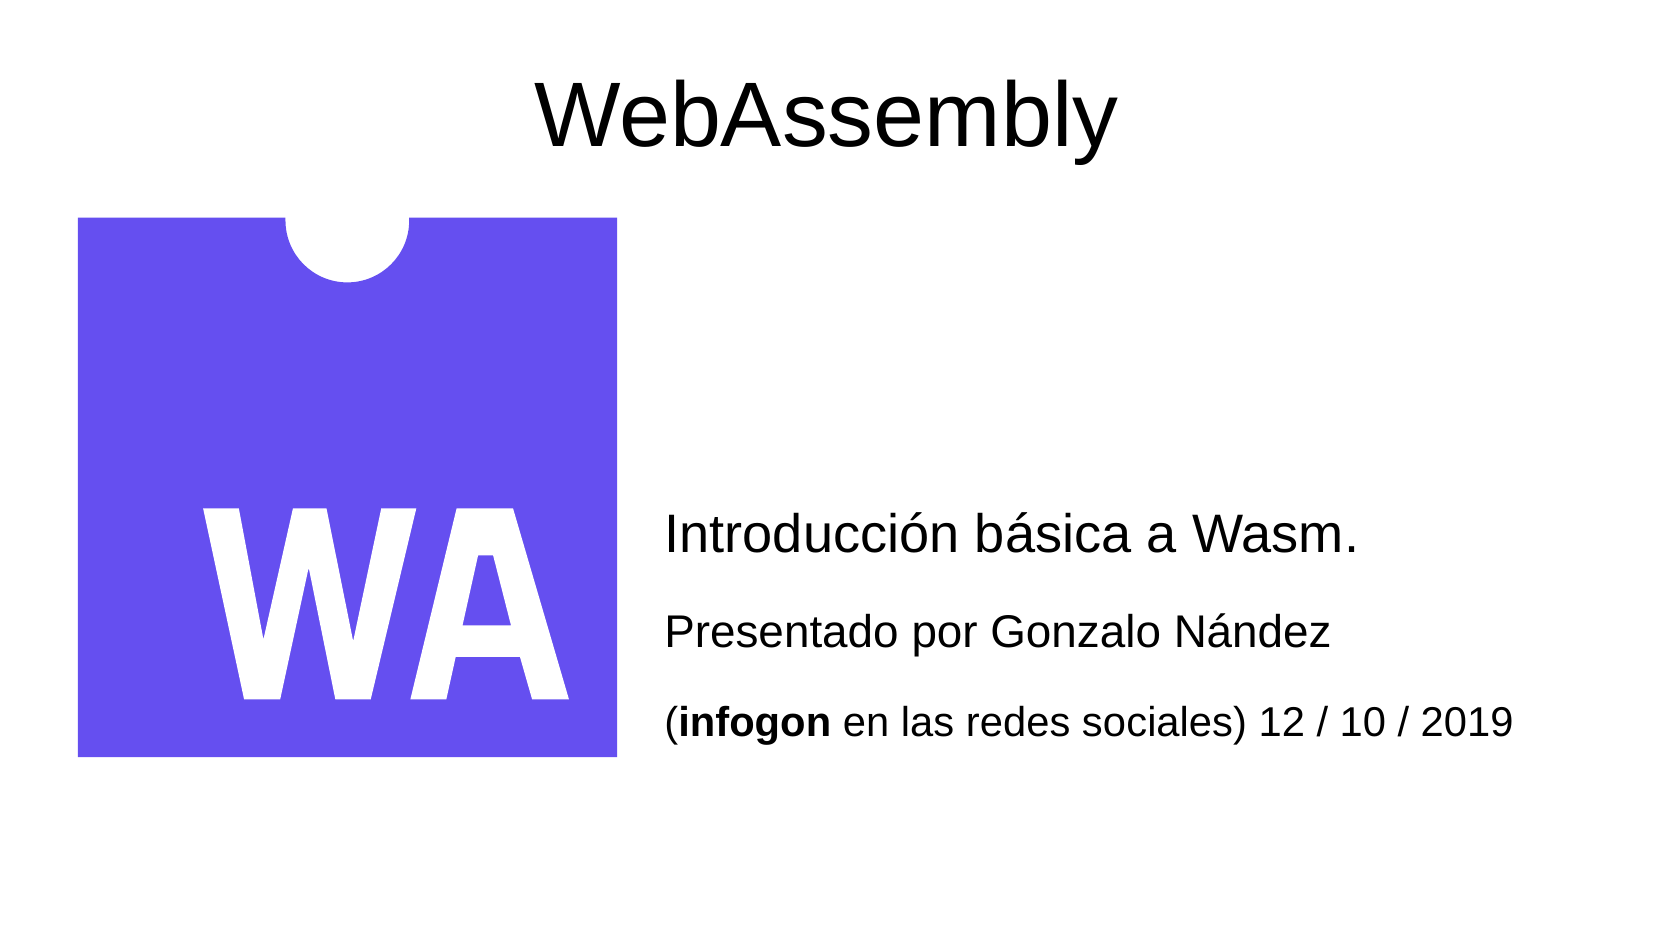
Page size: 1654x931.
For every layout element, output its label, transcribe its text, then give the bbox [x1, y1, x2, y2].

text_box Introducción básica a Wasm. Presentado por Gonzalo Nández (infogon en las redes sociales) 12 / 10 / 2019 [649, 496, 1619, 756]
picture [77, 217, 618, 758]
title WebAssembly [82, 37, 1571, 193]
